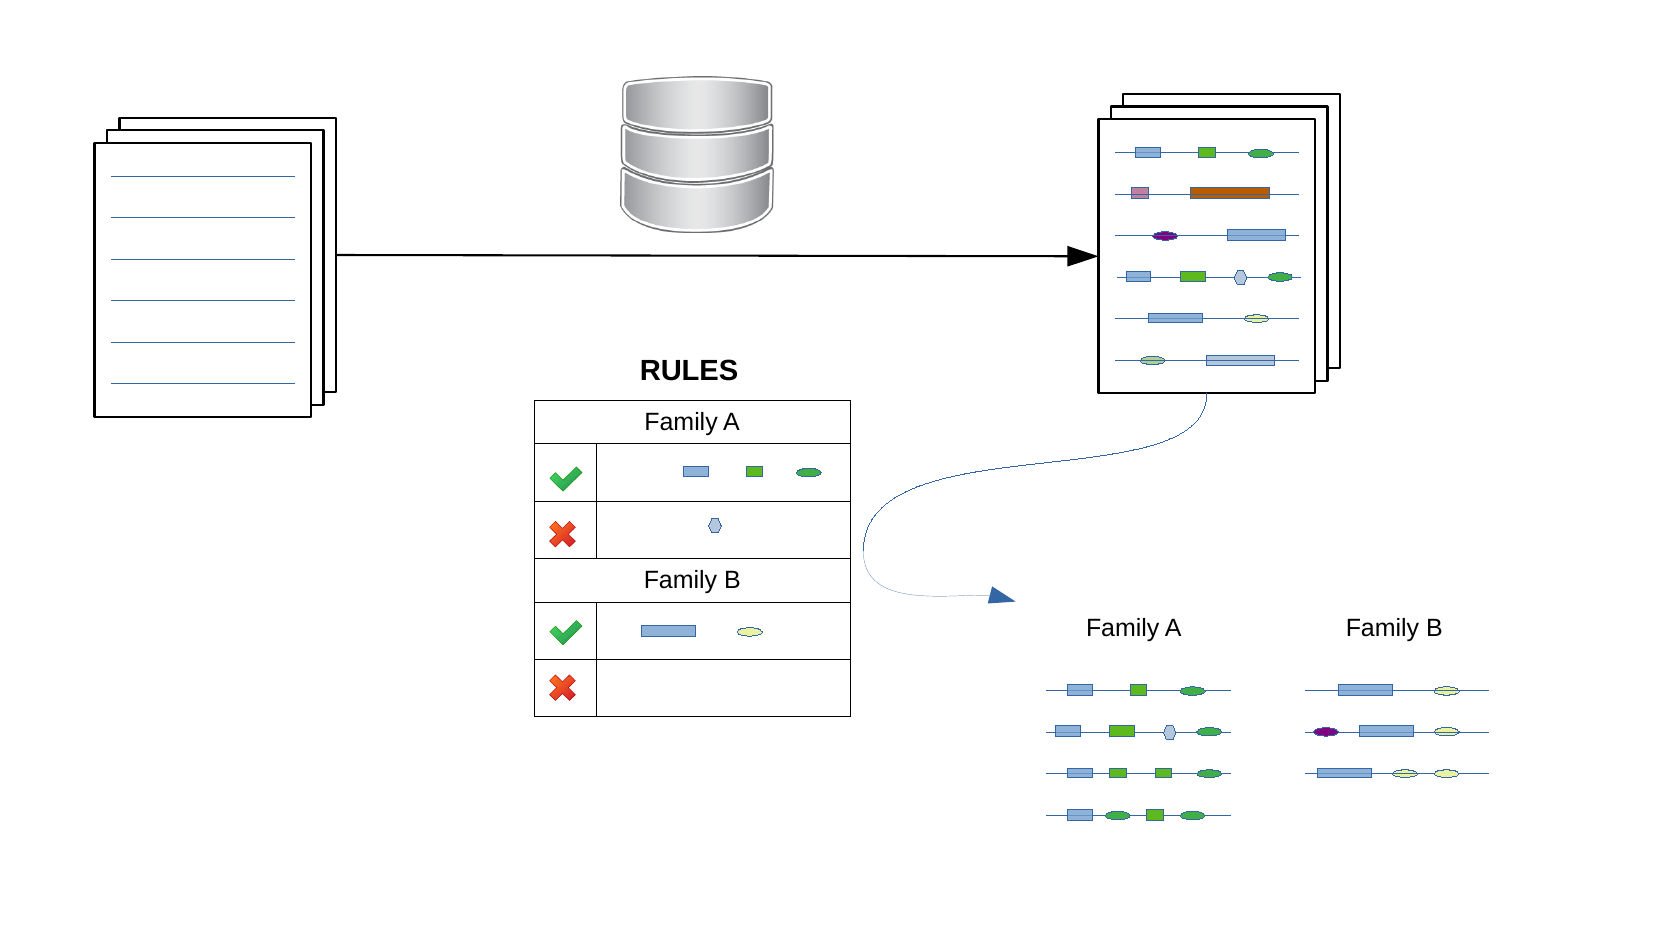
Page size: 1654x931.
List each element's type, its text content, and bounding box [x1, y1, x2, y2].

text_box Family B [1331, 605, 1477, 650]
text_box [94, 118, 336, 417]
table_cell Family B [535, 559, 850, 602]
text_box RULES [598, 346, 780, 394]
text_box [1105, 811, 1131, 820]
text_box [1163, 725, 1176, 740]
table_cell [597, 660, 850, 716]
table_cell [535, 603, 596, 659]
picture [540, 512, 585, 557]
text_box [1434, 691, 1460, 696]
text_box [1434, 727, 1460, 732]
text_box [1180, 686, 1206, 696]
text_box [1055, 725, 1081, 737]
text_box [1392, 774, 1418, 778]
text_box [1109, 768, 1127, 778]
table_header Family A [535, 401, 850, 443]
table_cell [535, 502, 596, 558]
text_box [1196, 769, 1222, 778]
text_box Family A [1071, 605, 1197, 649]
text_box [641, 625, 696, 637]
text_box [1067, 768, 1093, 778]
picture [540, 665, 585, 710]
text_box [1067, 684, 1093, 696]
text_box [1434, 686, 1459, 690]
picture [543, 456, 588, 501]
picture [620, 76, 774, 233]
text_box [1146, 809, 1164, 821]
text_box [1098, 94, 1340, 394]
table_cell [597, 444, 850, 501]
text_box [1392, 769, 1417, 773]
text_box [1317, 768, 1372, 778]
table_cell [535, 660, 596, 716]
text_box [1359, 725, 1414, 737]
picture [543, 609, 588, 654]
text_box [1067, 809, 1093, 821]
text_box [1180, 811, 1206, 820]
text_box [737, 627, 763, 637]
text_box [1313, 727, 1339, 737]
text_box [1155, 768, 1172, 778]
text_box [1338, 684, 1393, 696]
text_box [1196, 727, 1222, 736]
text_box [1434, 769, 1460, 778]
table_cell [597, 502, 850, 558]
text_box [1109, 725, 1135, 737]
text_box [1130, 684, 1147, 696]
table_cell [535, 444, 596, 501]
table_cell [597, 603, 850, 659]
